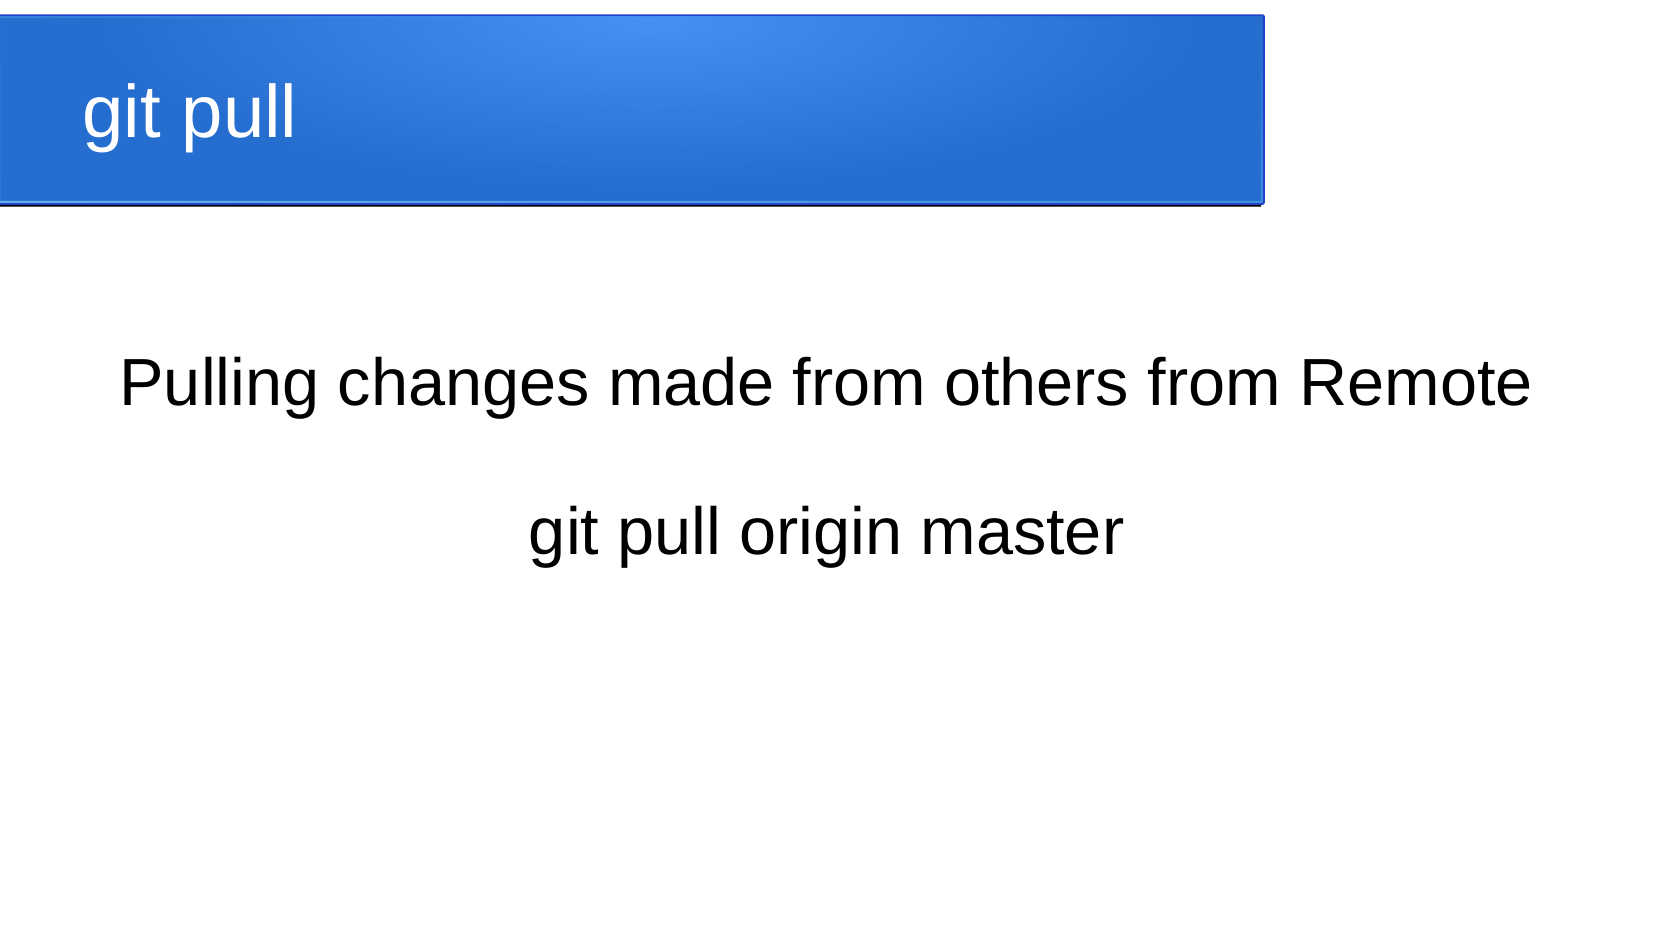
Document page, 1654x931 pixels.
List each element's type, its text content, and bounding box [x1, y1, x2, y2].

title git pull [82, 35, 1235, 189]
subtitle Pulling changes made from others from Remote git pull origin master [82, 224, 1571, 764]
